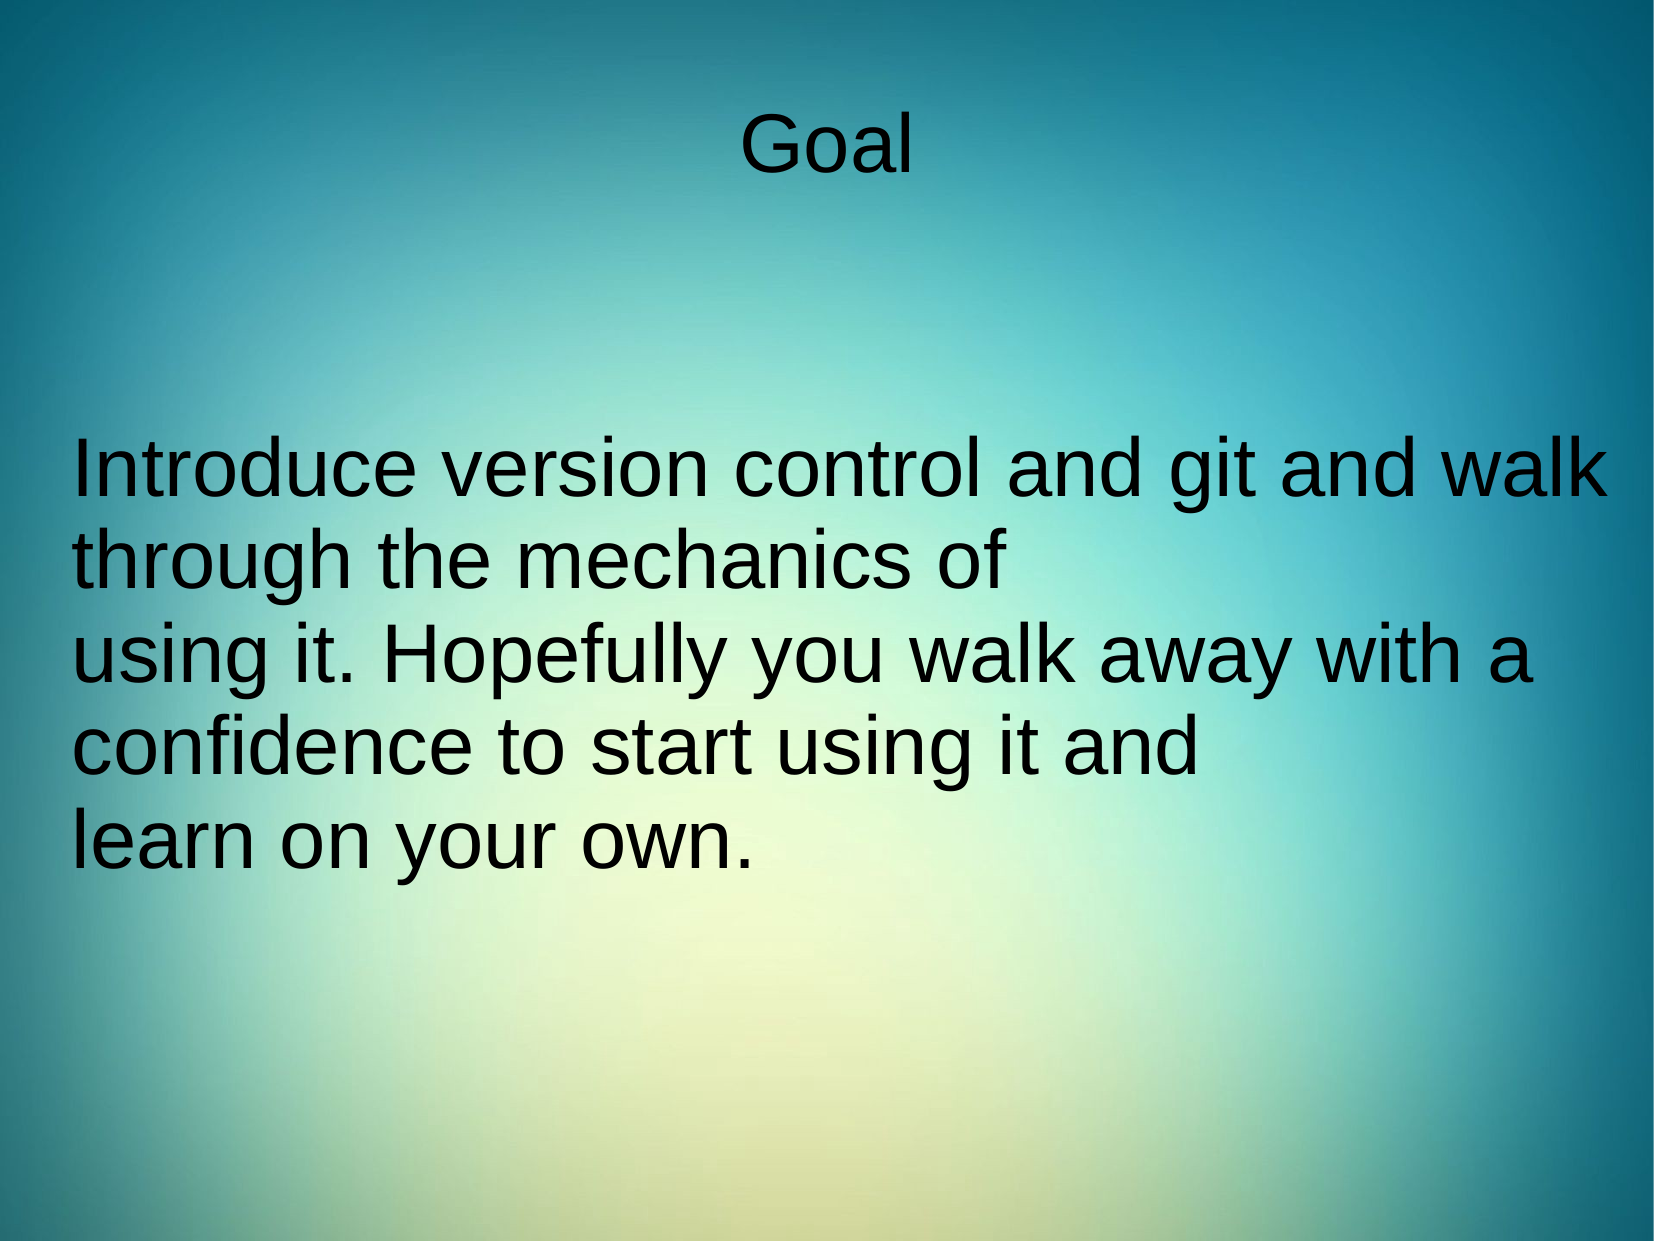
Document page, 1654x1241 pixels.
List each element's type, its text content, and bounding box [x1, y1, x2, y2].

picture [0, 0, 1654, 1241]
text_box Goal [724, 90, 931, 198]
text_box Introduce version control and git and walk through the mechanics of using it. Hopefully you walk away with a confidence to start using it and learn on your own. [57, 413, 1625, 893]
picture [1490, 57, 1497, 64]
